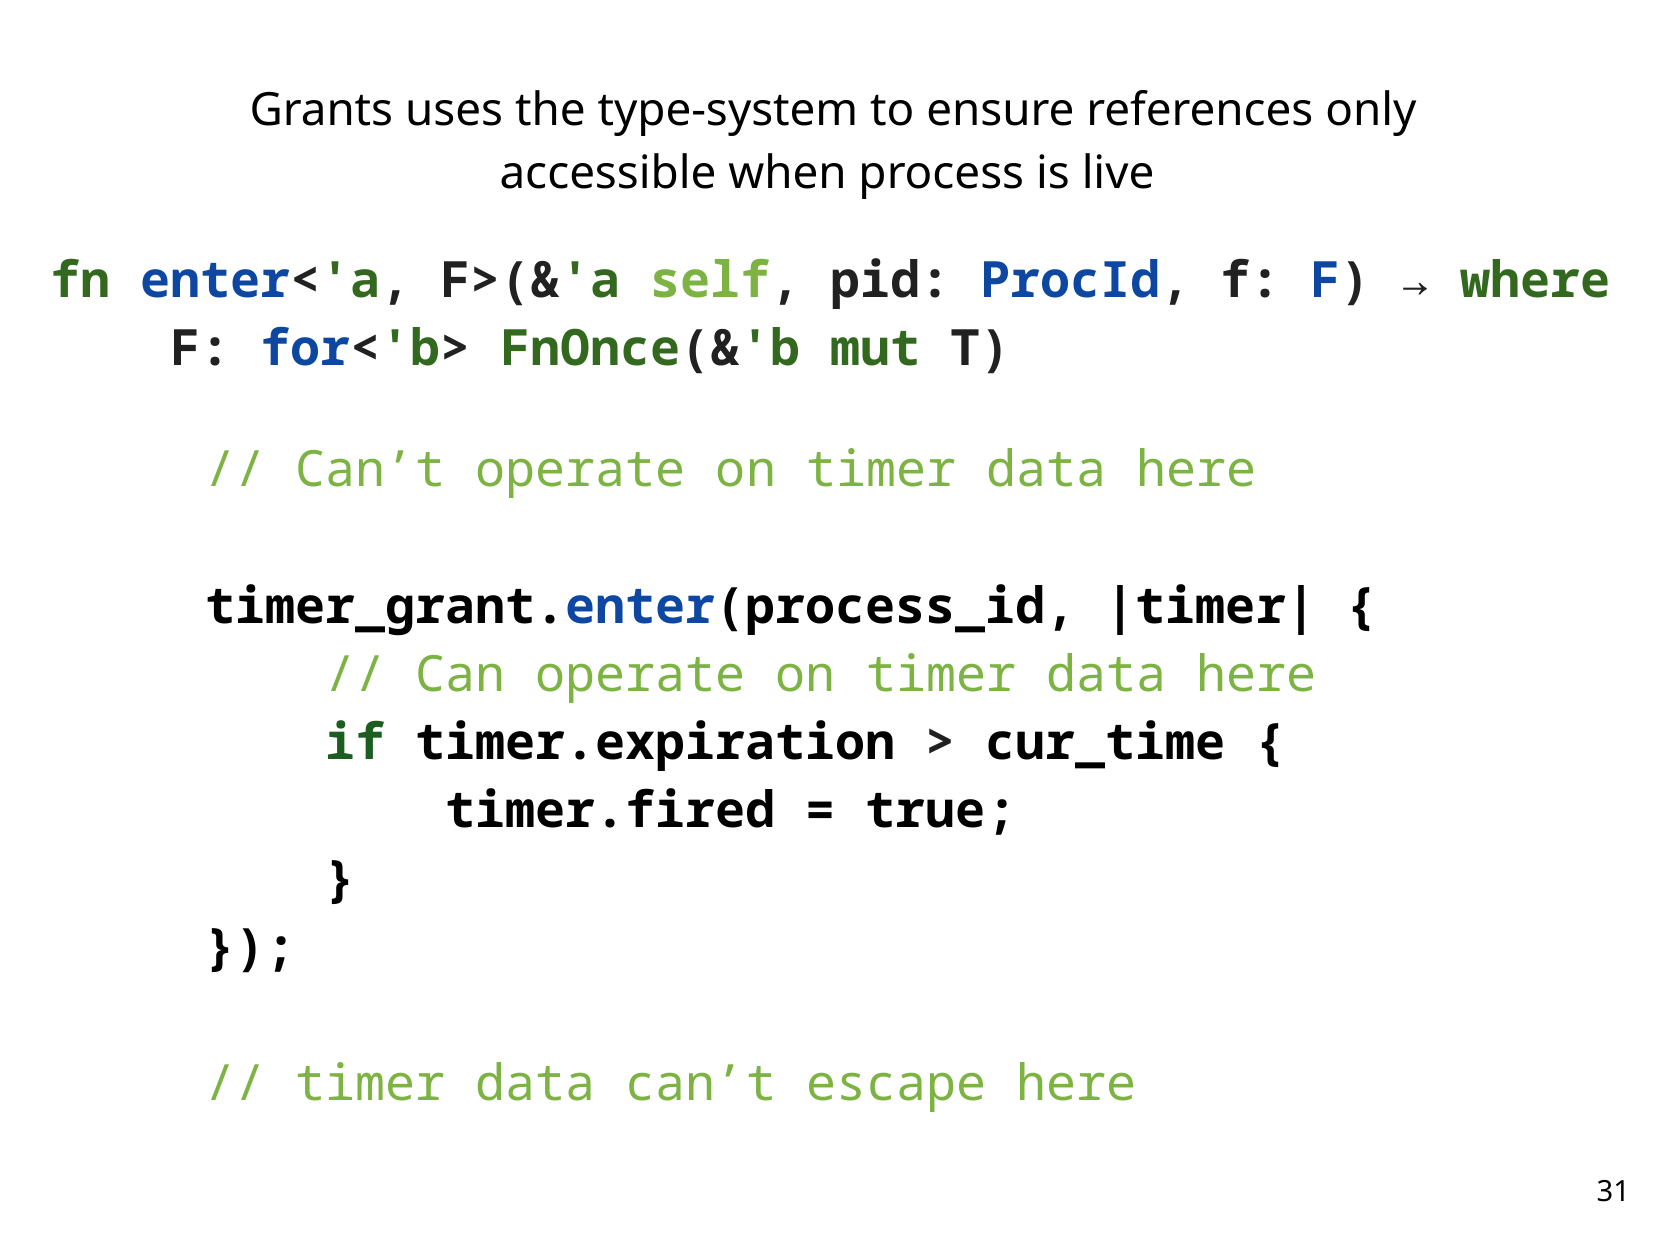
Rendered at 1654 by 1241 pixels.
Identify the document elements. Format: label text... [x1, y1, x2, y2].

text_box // Can’t operate on timer data here timer_grant.enter(process_id, |timer| { // Can operate on timer data here if timer.expiration > cur_time { timer.fired = true; } }); // timer data can’t escape here [191, 425, 1428, 1106]
list Grants uses the type-system to ensure references only accessible when process is live [96, 76, 1500, 236]
text_box fn enter<'a, F>(&'a self, pid: ProcId, f: F) → where F: for<'b> FnOnce(&'b mut T) [35, 236, 1629, 392]
